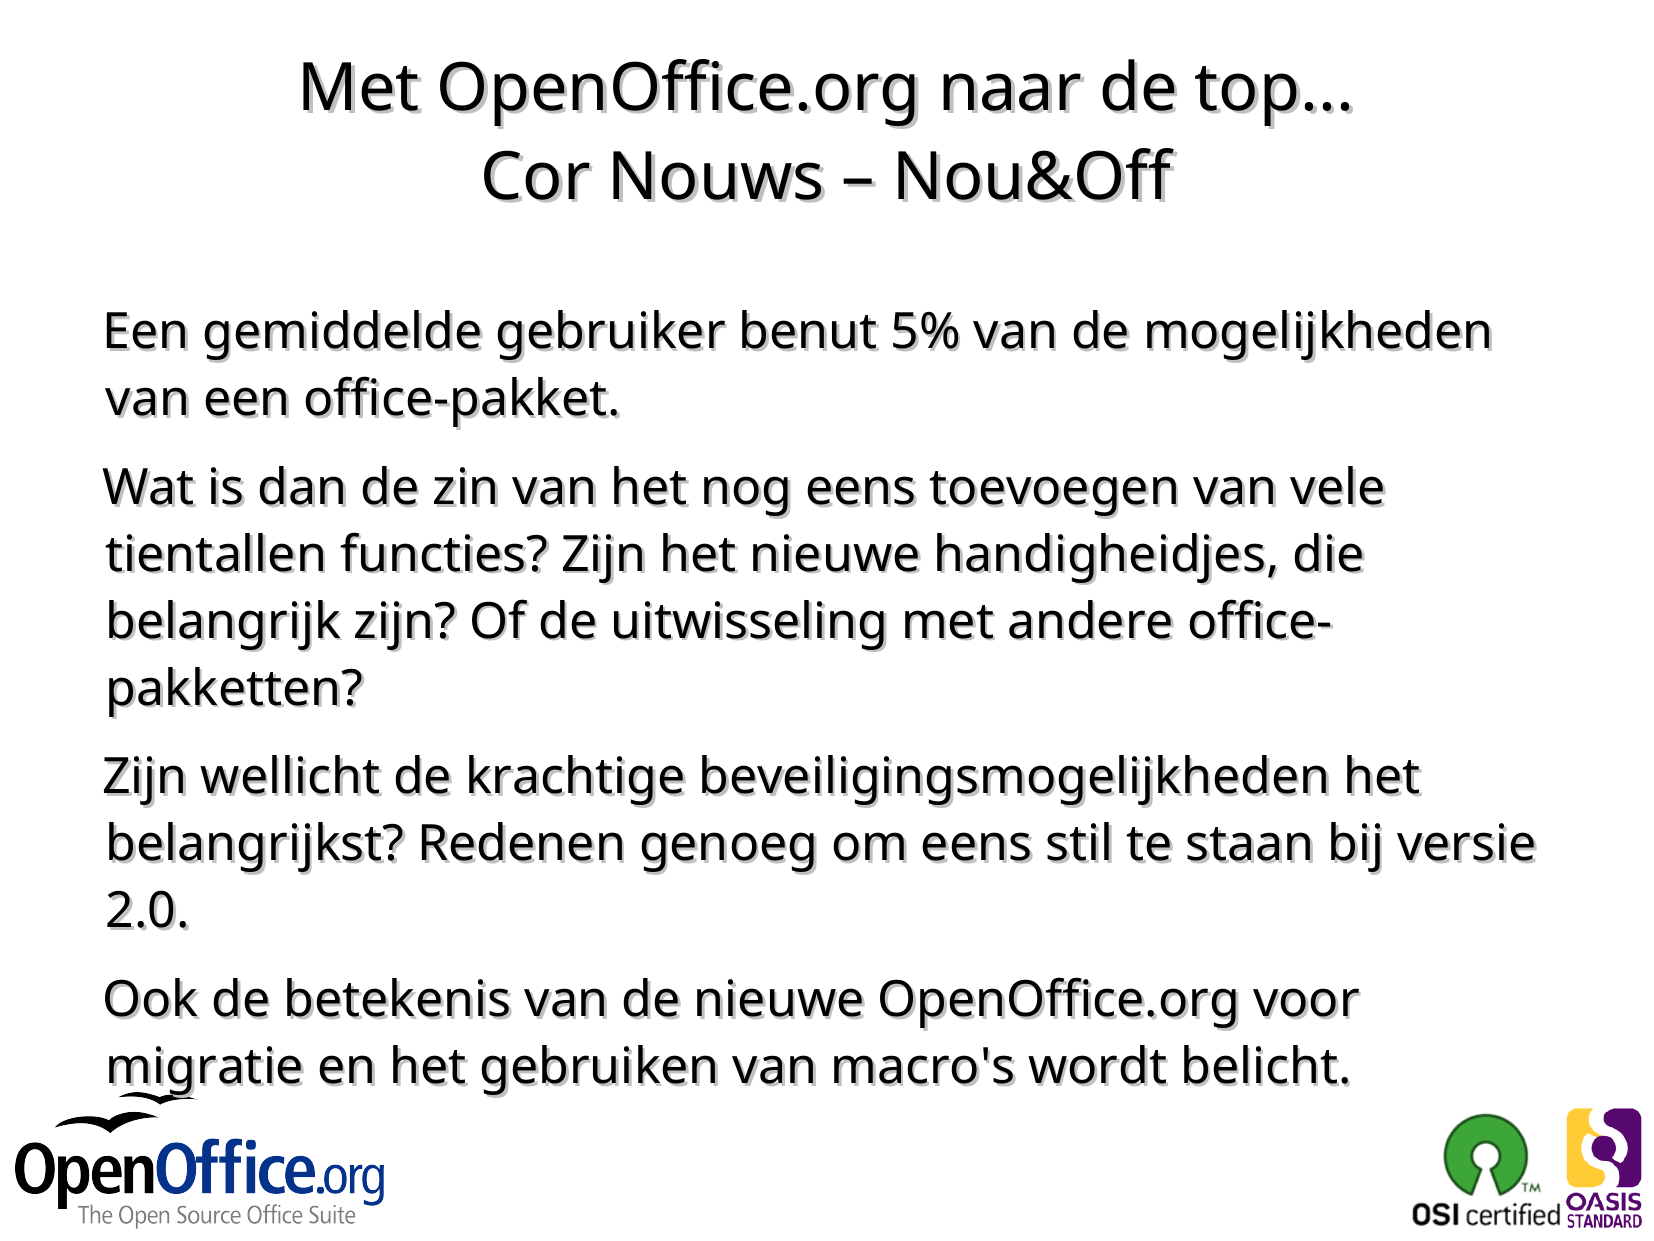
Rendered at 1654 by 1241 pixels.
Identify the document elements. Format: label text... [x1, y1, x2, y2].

title Met OpenOffice.org naar de top... Cor Nouws – Nou&Off [82, 47, 1571, 209]
picture [15, 1092, 384, 1229]
list Een gemiddelde gebruiker benut 5% van de mogelijkheden van een office-pakket. Wat is dan de zin van het nog eens toevoegen van vele tientallen functies? Zijn het nieuwe handigheidjes, die belangrijk zijn? Of de uitwisseling met andere office-pakketten? Zijn wellicht de krachtige beveiligingsmogelijkheden het belangrijkst? Redenen genoeg om eens stil te staan bij versie 2.0. Ook de betekenis van de nieuwe OpenOffice.org voor migratie en het gebruiken van macro's wordt belicht. [82, 295, 1571, 1069]
picture [1405, 1102, 1654, 1238]
